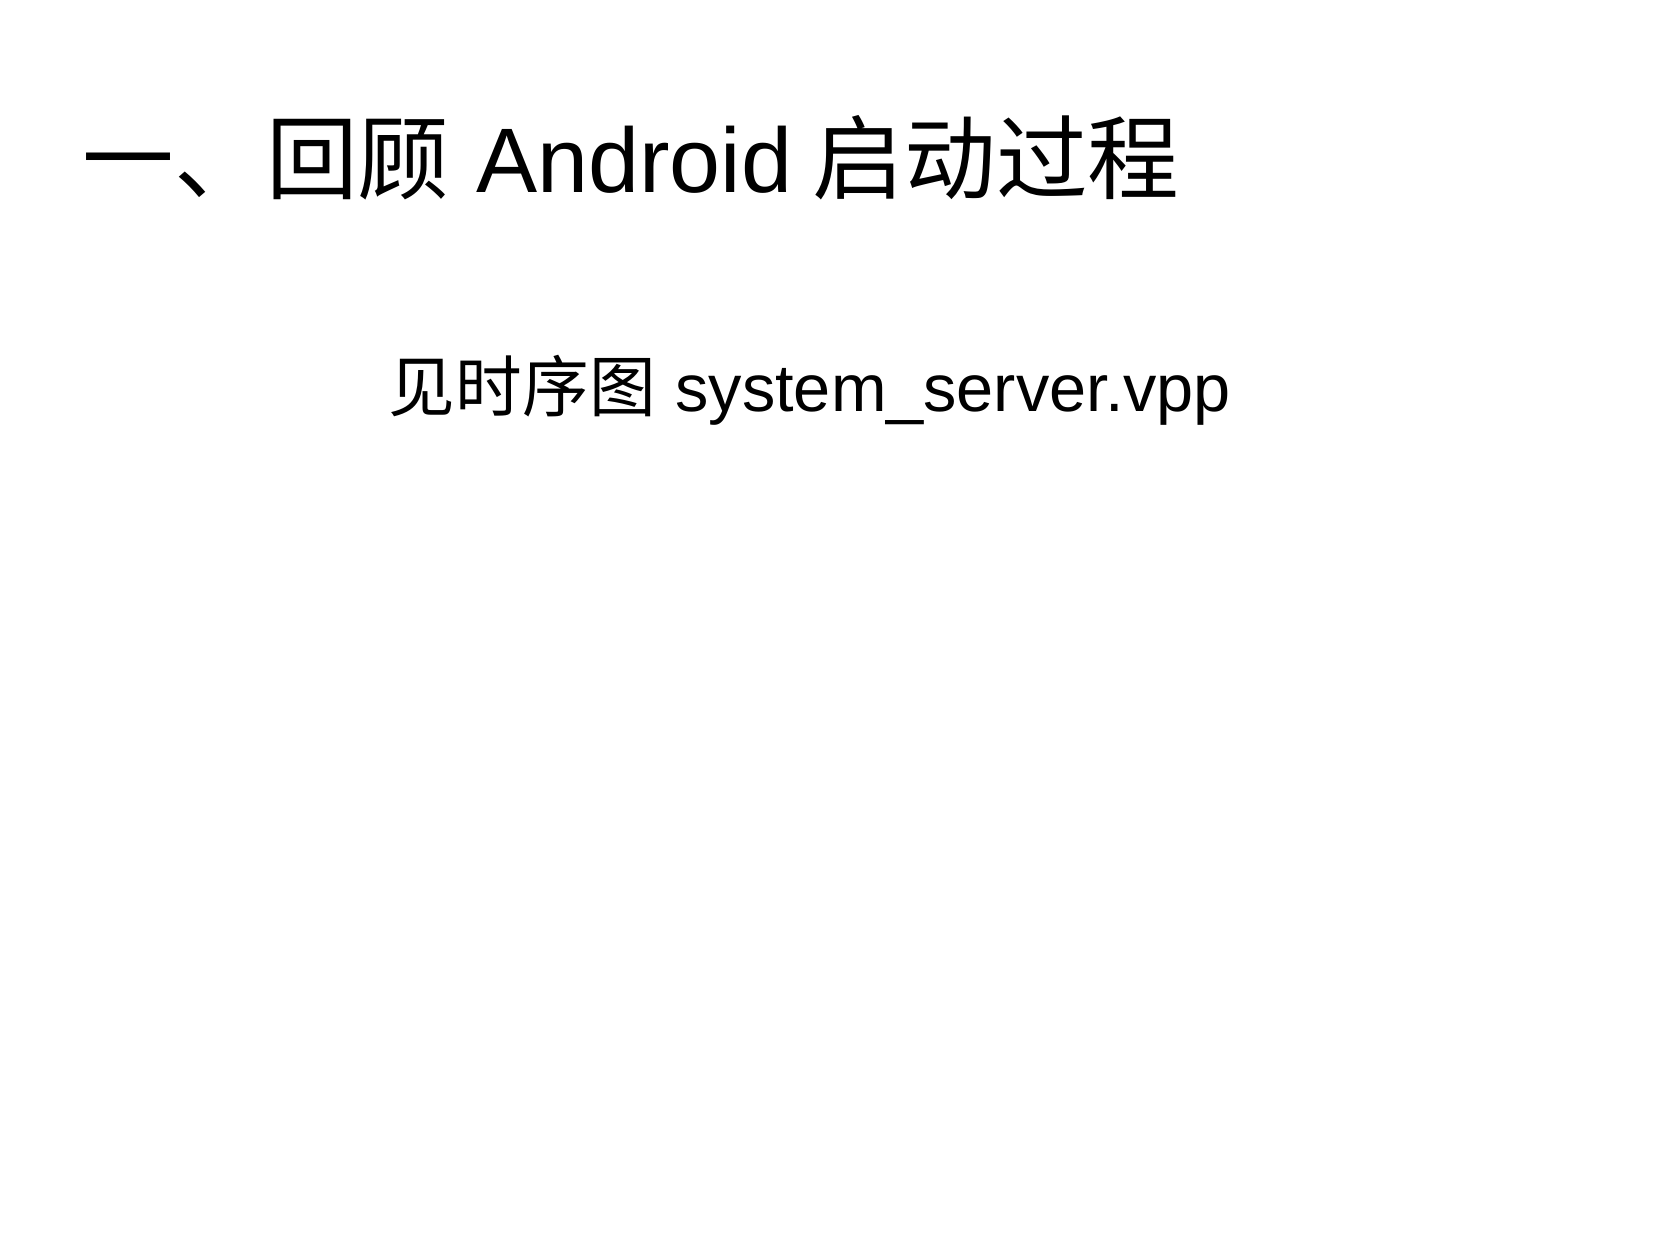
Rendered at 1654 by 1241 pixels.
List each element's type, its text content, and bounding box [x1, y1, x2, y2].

subtitle 见时序图system_server.vpp [82, 210, 1538, 556]
title 一、回顾Android启动过程 [82, 49, 1571, 257]
